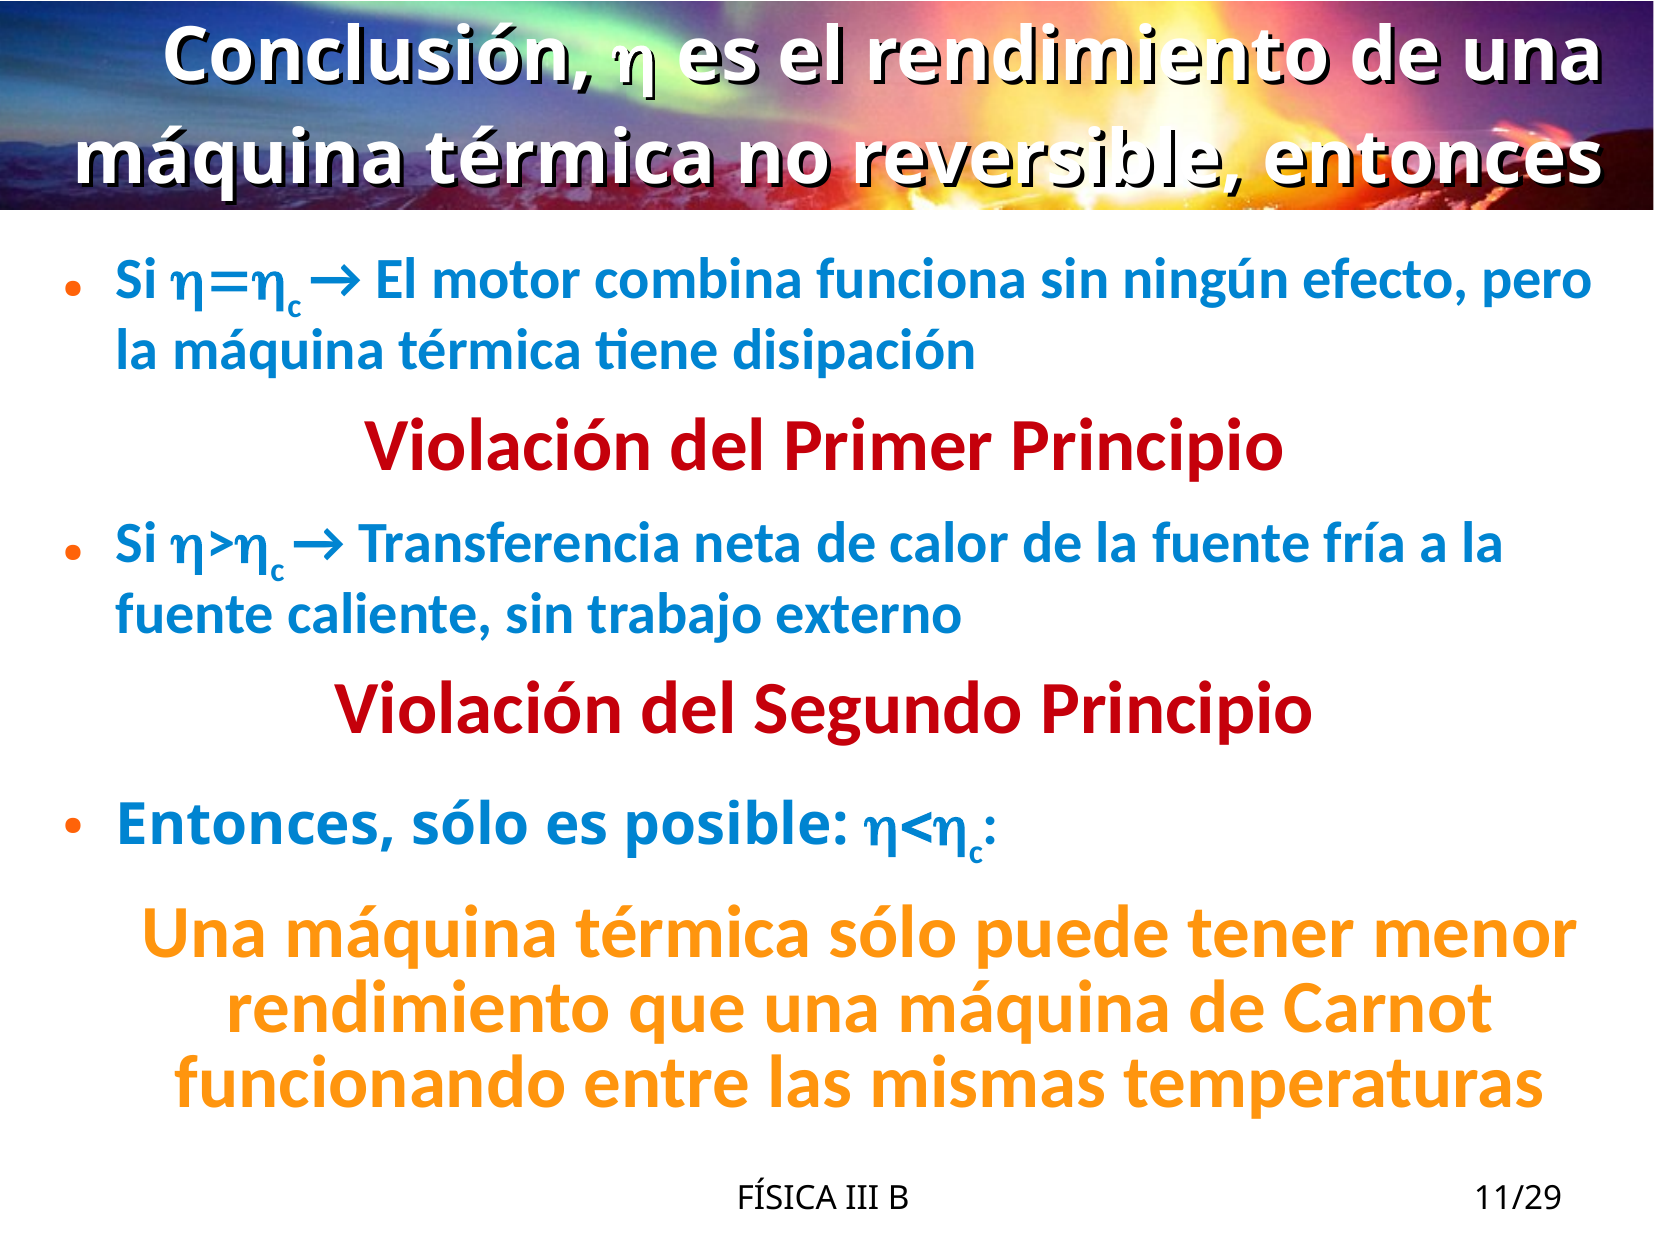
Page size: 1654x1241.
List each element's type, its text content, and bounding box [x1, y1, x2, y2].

picture [0, 1, 1654, 210]
list Si h=hc → El motor combina funciona sin ningún efecto, pero la máquina térmica tiene disipación Violación del Primer Principio Si h>hc → Transferencia neta de calor de la fuente fría a la fuente caliente, sin trabajo externo Violación del Segundo Principio Entonces, sólo es posible: h<hc: Una máquina térmica sólo puede tener menor rendimiento que una máquina de Carnot funcionando entre las mismas temperaturas [45, 255, 1606, 1156]
title Conclusión, h es el rendimiento de una máquina térmica no reversible, entonces [45, 11, 1606, 195]
